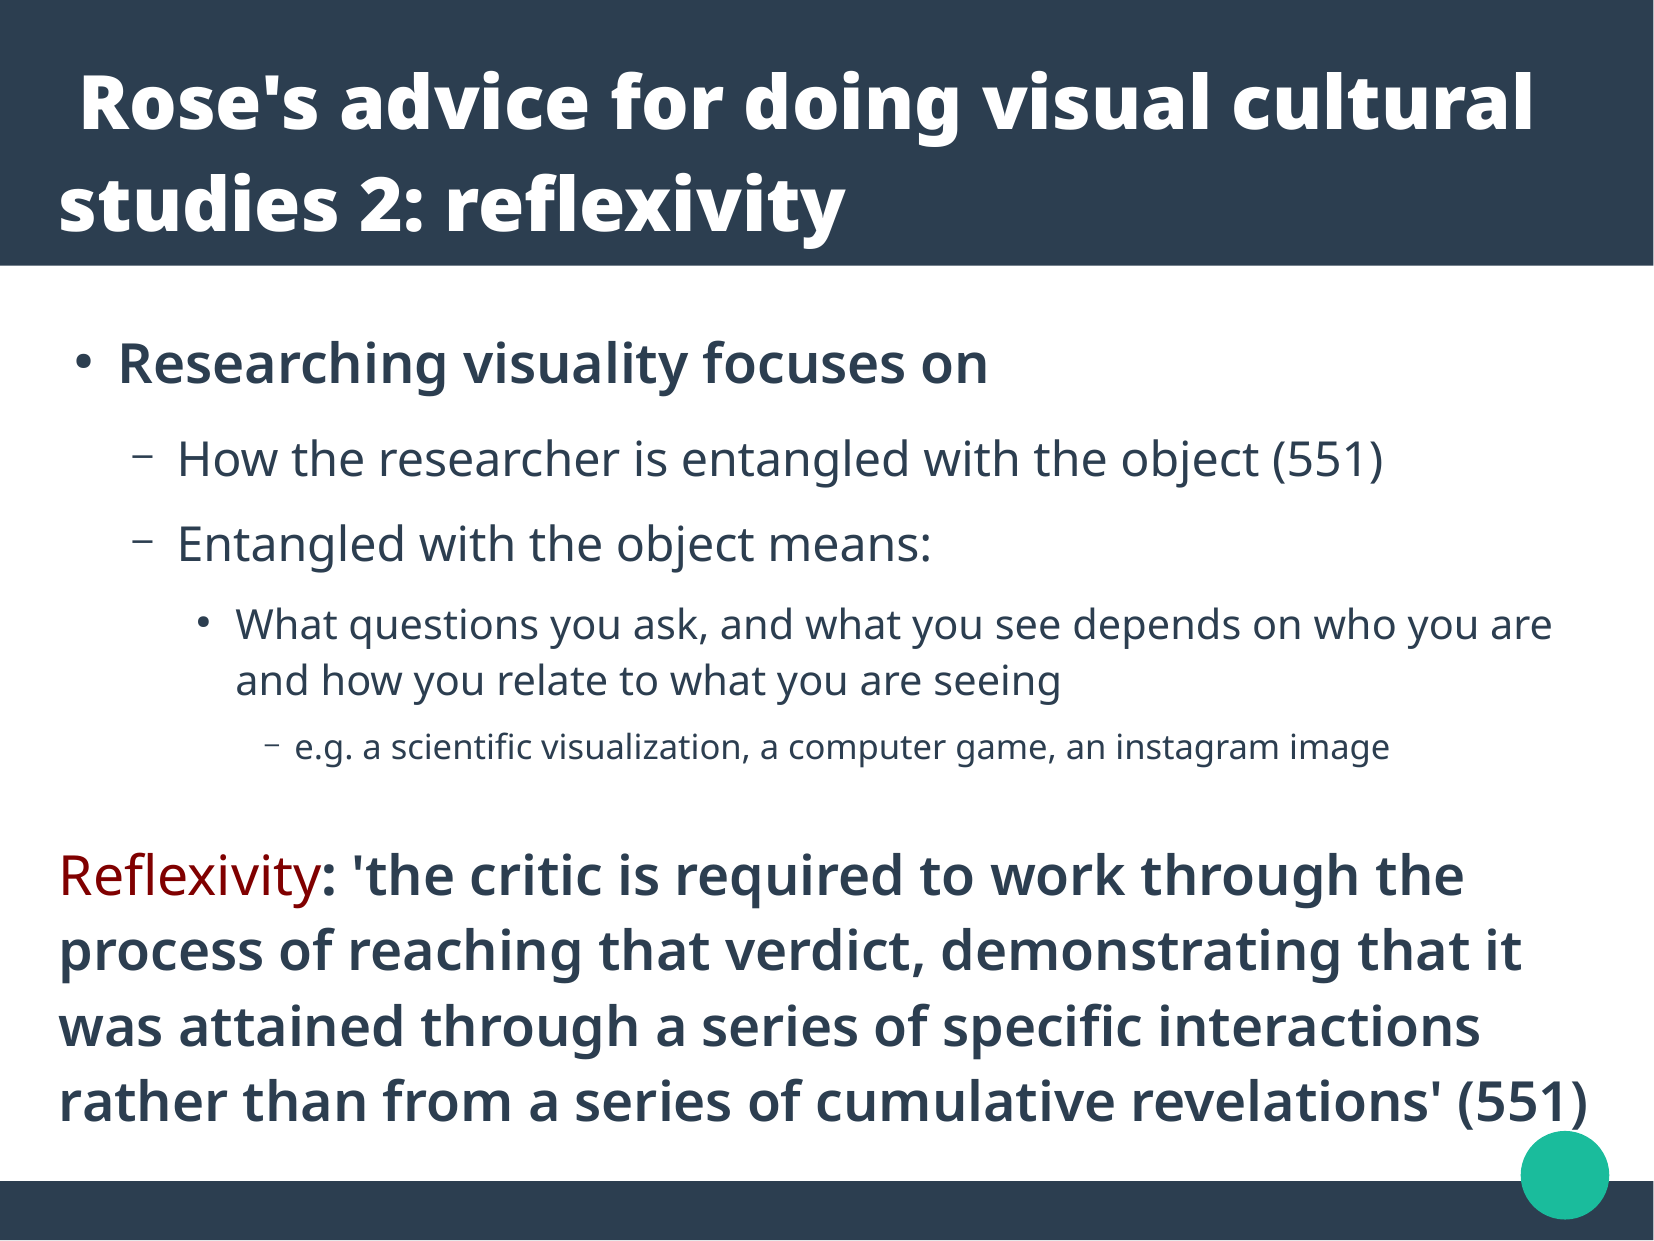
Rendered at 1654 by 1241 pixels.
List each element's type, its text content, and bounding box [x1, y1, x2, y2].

list Researching visuality focuses on How the researcher is entangled with the object (551) Entangled with the object means: What questions you ask, and what you see depends on who you are and how you relate to what you are seeing e.g. a scientific visualization, a computer game, an instagram image Reflexivity: 'the critic is required to work through the process of reaching that verdict, demonstrating that it was attained through a series of specific interactions rather than from a series of cumulative revelations' (551) [59, 324, 1595, 1152]
title Rose's advice for doing visual cultural studies 2: reflexivity [59, 49, 1595, 207]
